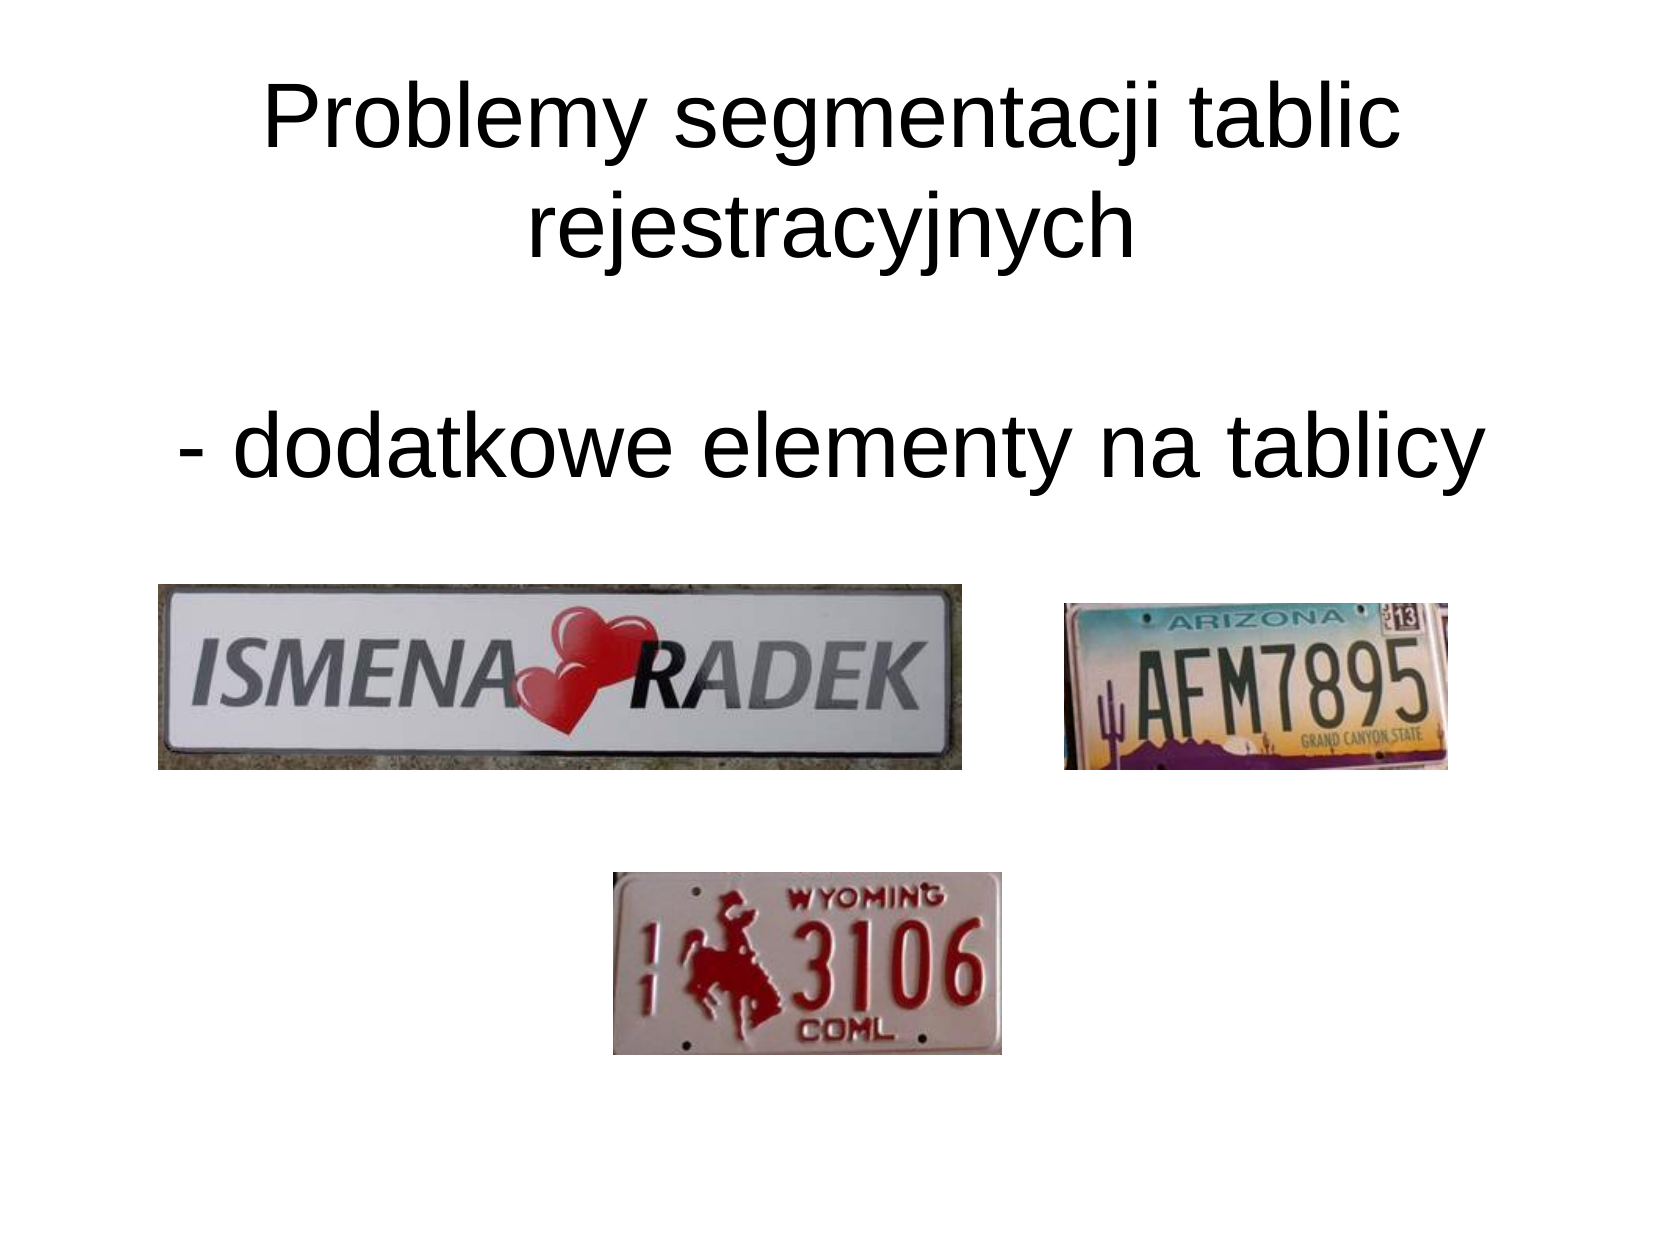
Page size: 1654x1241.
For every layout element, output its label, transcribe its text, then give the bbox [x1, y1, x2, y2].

title Problemy segmentacji tablic rejestracyjnych - dodatkowe elementy na tablicy [82, 49, 1583, 502]
picture [1064, 603, 1448, 770]
picture [158, 584, 962, 770]
picture [613, 872, 1002, 1055]
